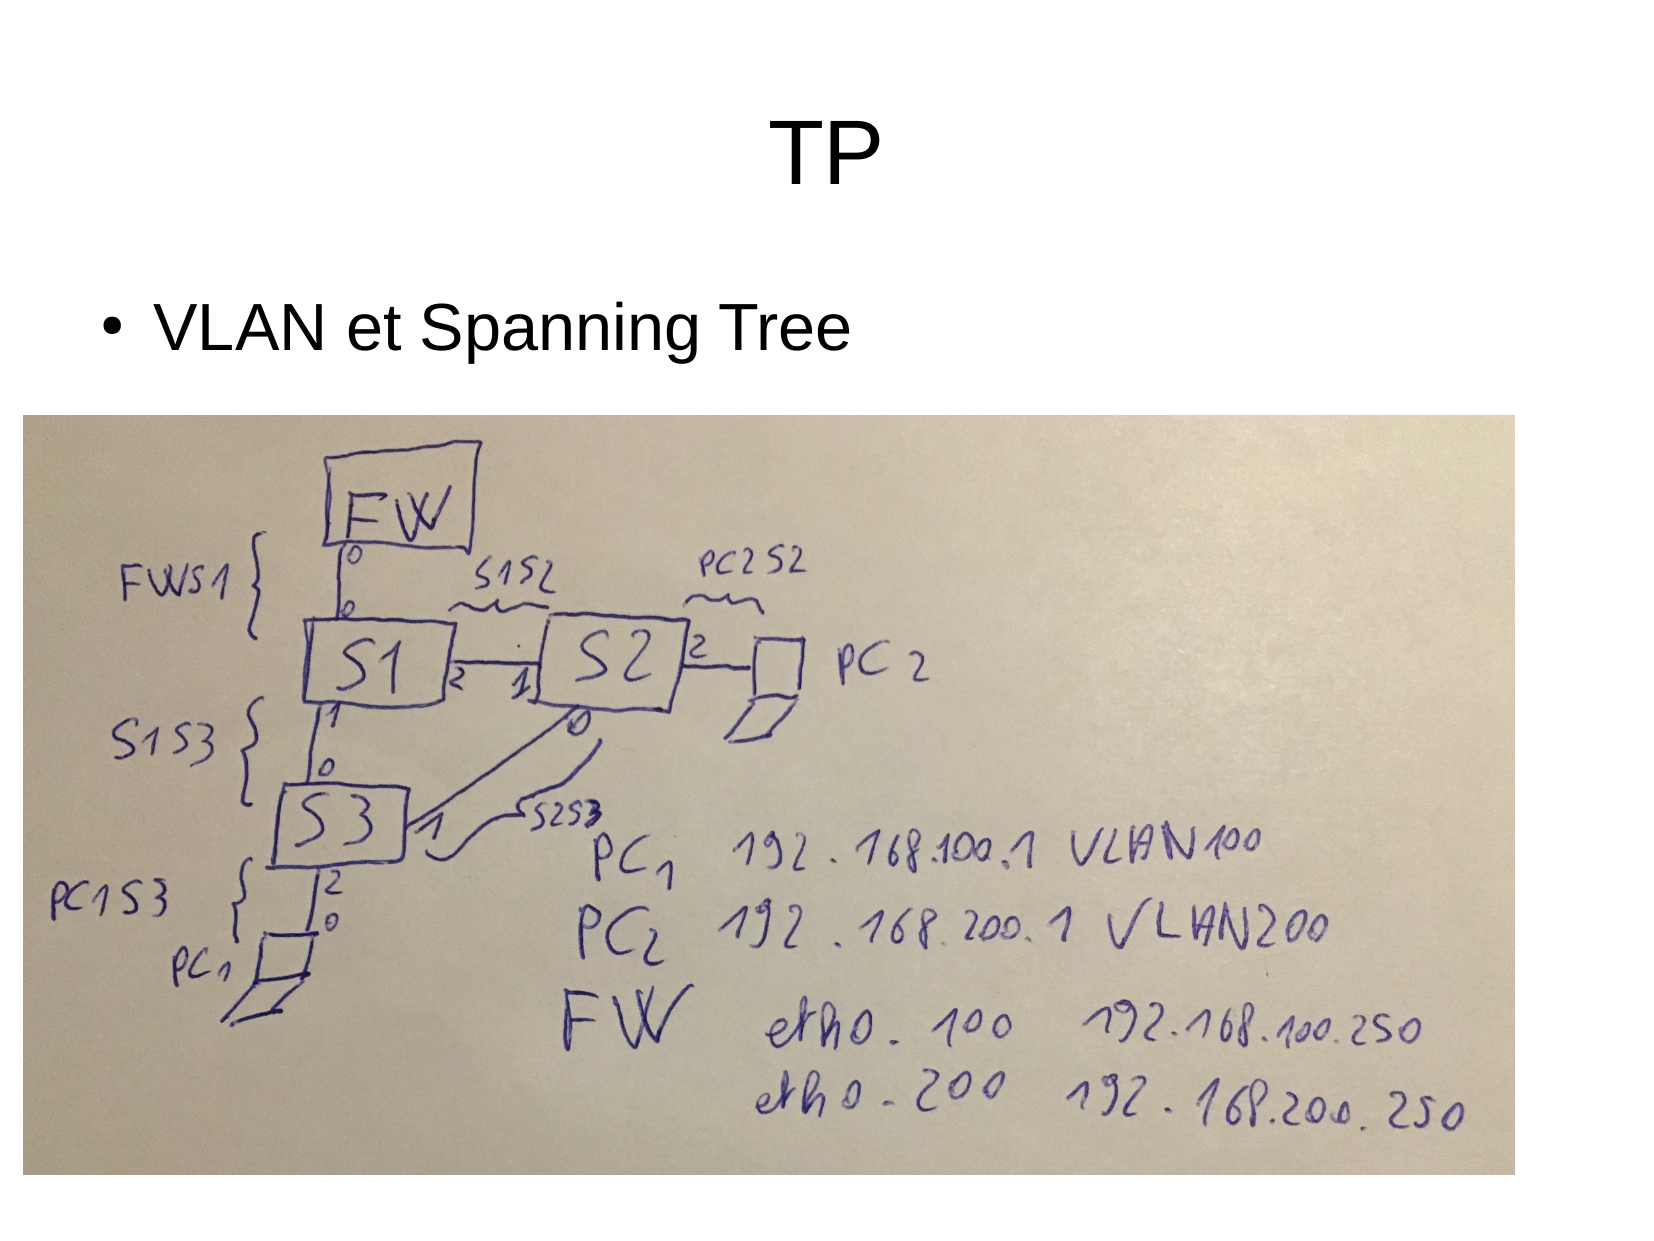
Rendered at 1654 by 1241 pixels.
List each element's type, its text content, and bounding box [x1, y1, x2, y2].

title TP [82, 49, 1571, 257]
list VLAN et Spanning Tree [82, 290, 1571, 1010]
picture [23, 415, 1515, 1175]
